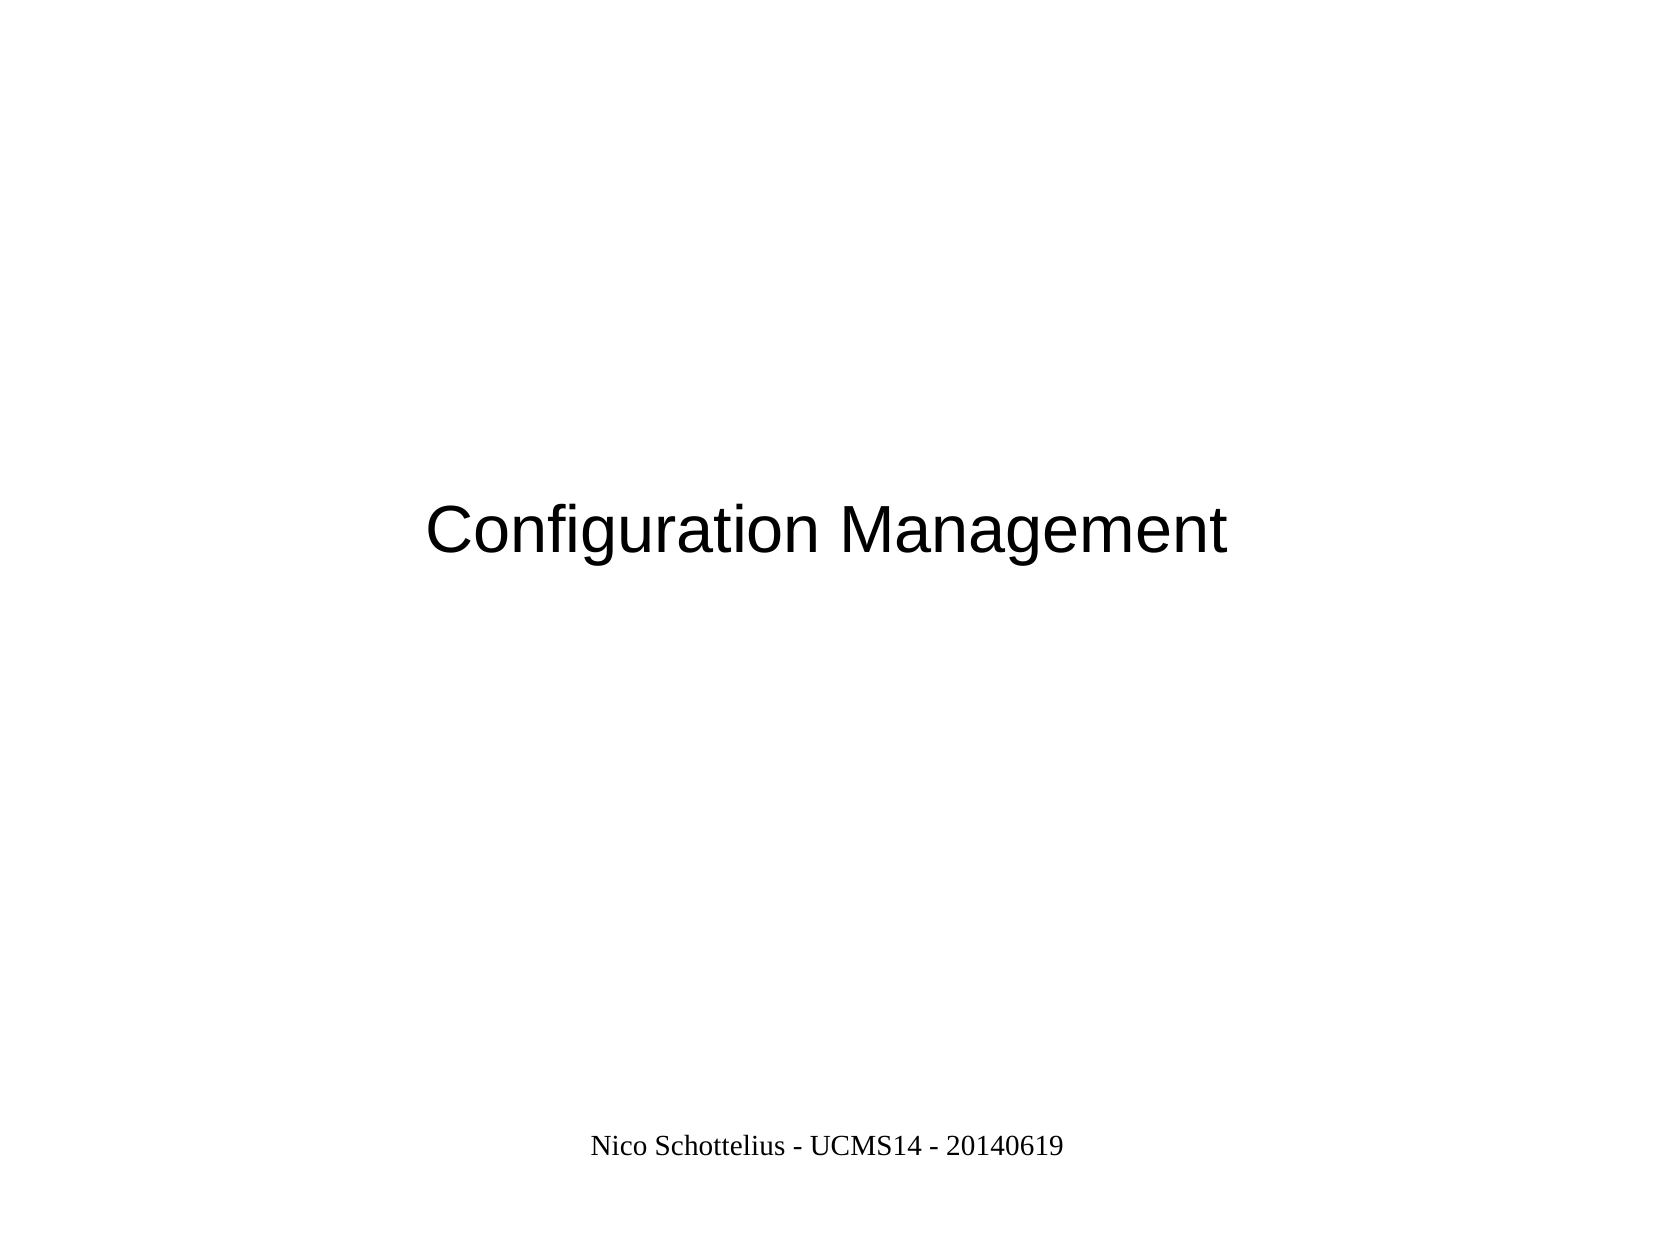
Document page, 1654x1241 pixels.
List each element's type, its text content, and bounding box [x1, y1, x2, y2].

subtitle Configuration Management [82, 49, 1571, 1010]
